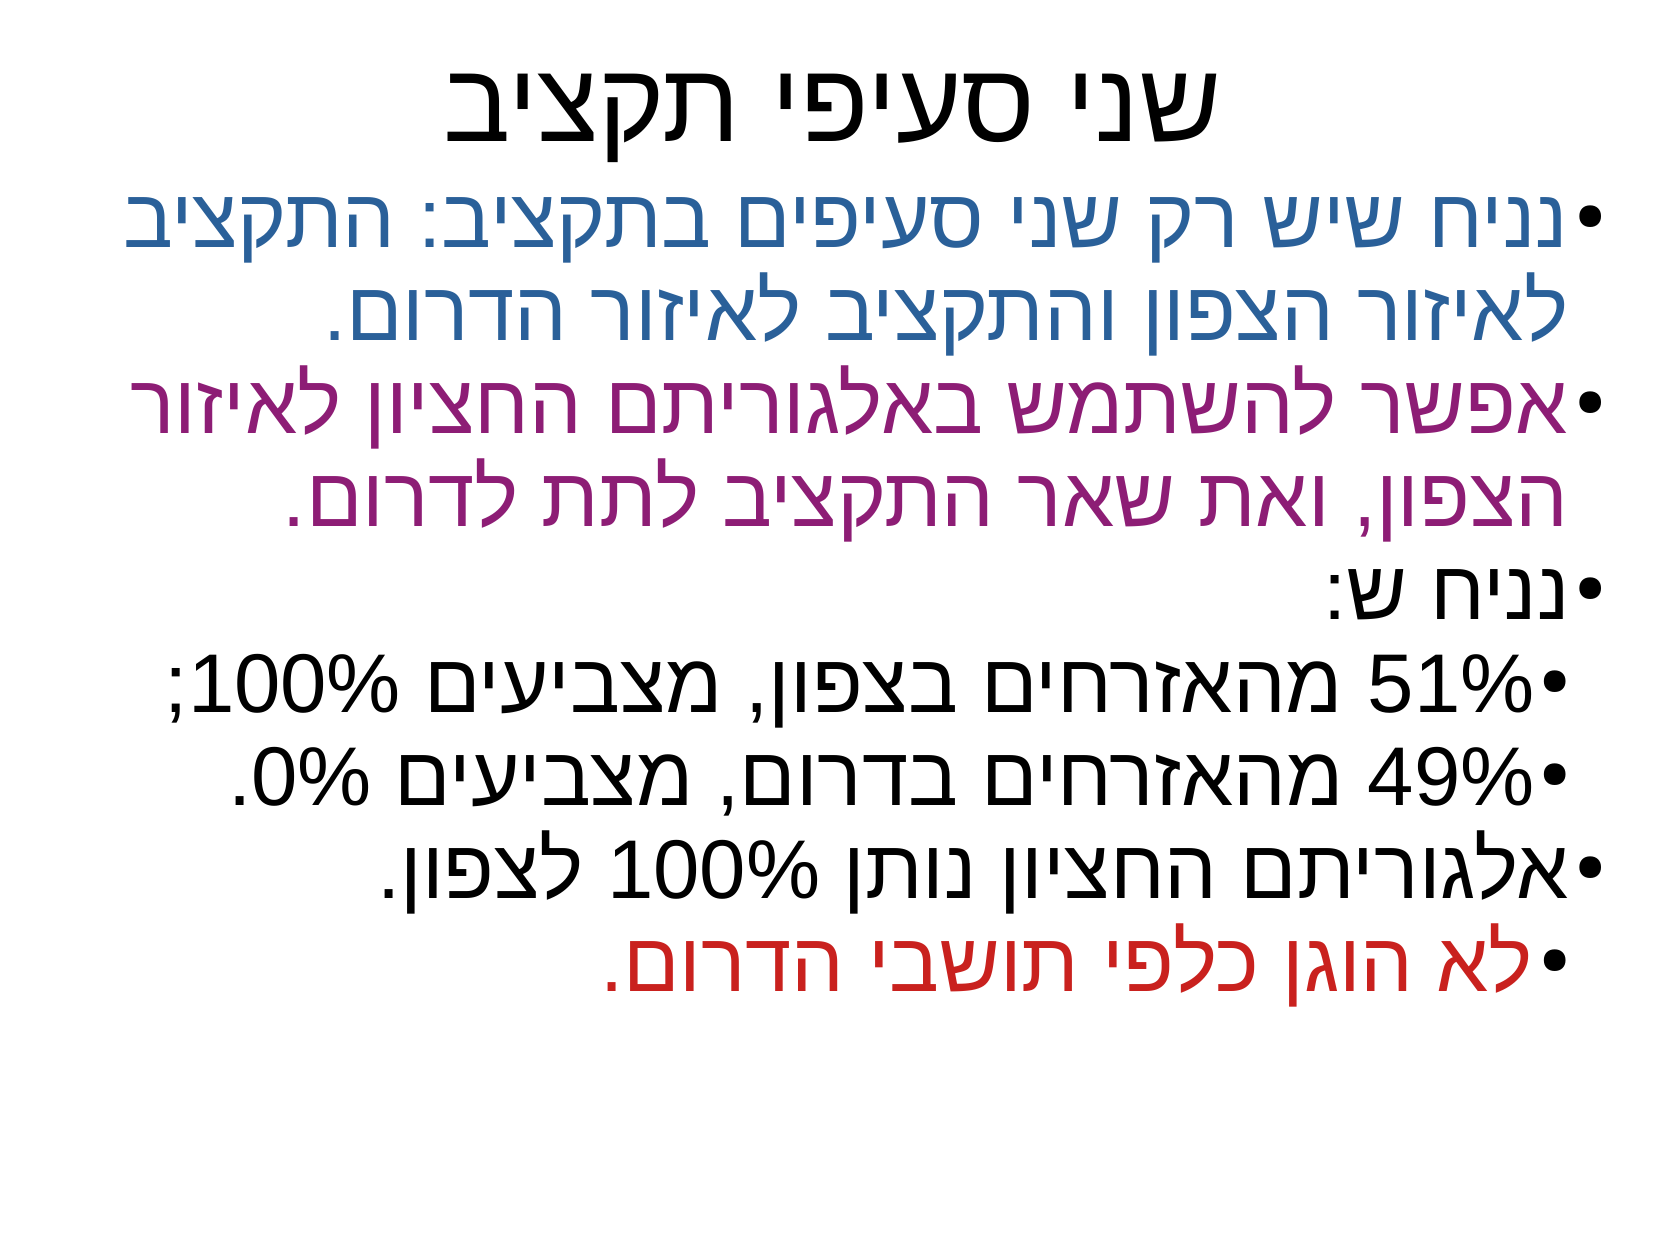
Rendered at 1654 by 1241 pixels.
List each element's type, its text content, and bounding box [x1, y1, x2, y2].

text_box נניח שיש רק שני סעיפים בתקציב: התקציב לאיזור הצפון והתקציב לאיזור הדרום. אפשר להשתמש באלגוריתם החציון לאיזור הצפון, ואת שאר התקציב לתת לדרום. נניח ש: 51% מהאזרחים בצפון, מצביעים 100%; 49% מהאזרחים בדרום, מצביעים 0%. אלגוריתם החציון נותן 100% לצפון. לא הוגן כלפי תושבי הדרום. [45, 165, 1621, 1017]
title שני סעיפי תקציב [45, 0, 1621, 165]
